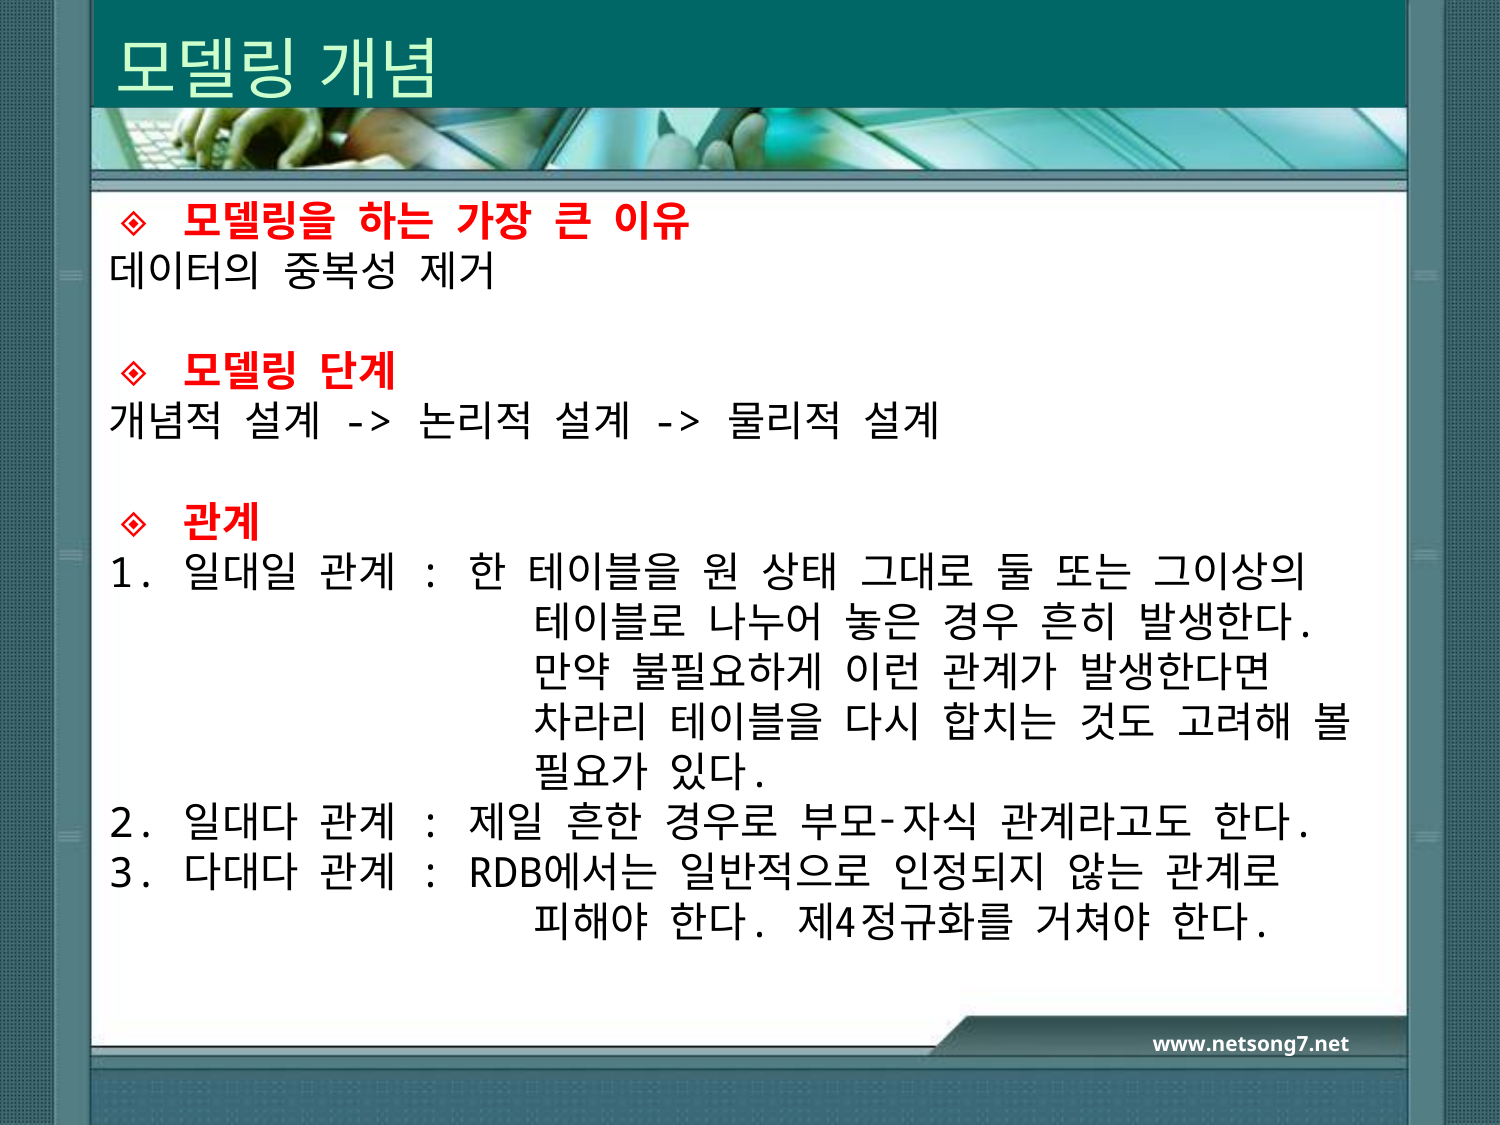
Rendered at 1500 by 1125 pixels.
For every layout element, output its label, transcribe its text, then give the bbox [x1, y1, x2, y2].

picture [0, 0, 1500, 1125]
text_box www.netsong7.net [986, 1023, 1365, 1062]
text_box ◈ 모델링을 하는 가장 큰 이유 데이터의 중복성 제거 ◈ 모델링 단계 개념적 설계 -> 논리적 설계 -> 물리적 설계 ◈ 관계 1. 일대일 관계 : 한 테이블을 원 상태 그대로 둘 또는 그이상의 테이블로 나누어 놓은 경우 흔히 발생한다. 만약 불필요하게 이런 관계가 발생한다면 차라리 테이블을 다시 합치는 것도 고려해 볼 필요가 있다. 2. 일대다 관계 : 제일 흔한 경우로 부모-자식 관계라고도 한다. 3. 다대다 관계 : RDB에서는 일반적으로 인정되지 않는 관계로 피해야 한다. 제4정규화를 거쳐야 한다. [93, 187, 1383, 954]
title 모델링 개념 [100, 19, 1400, 102]
